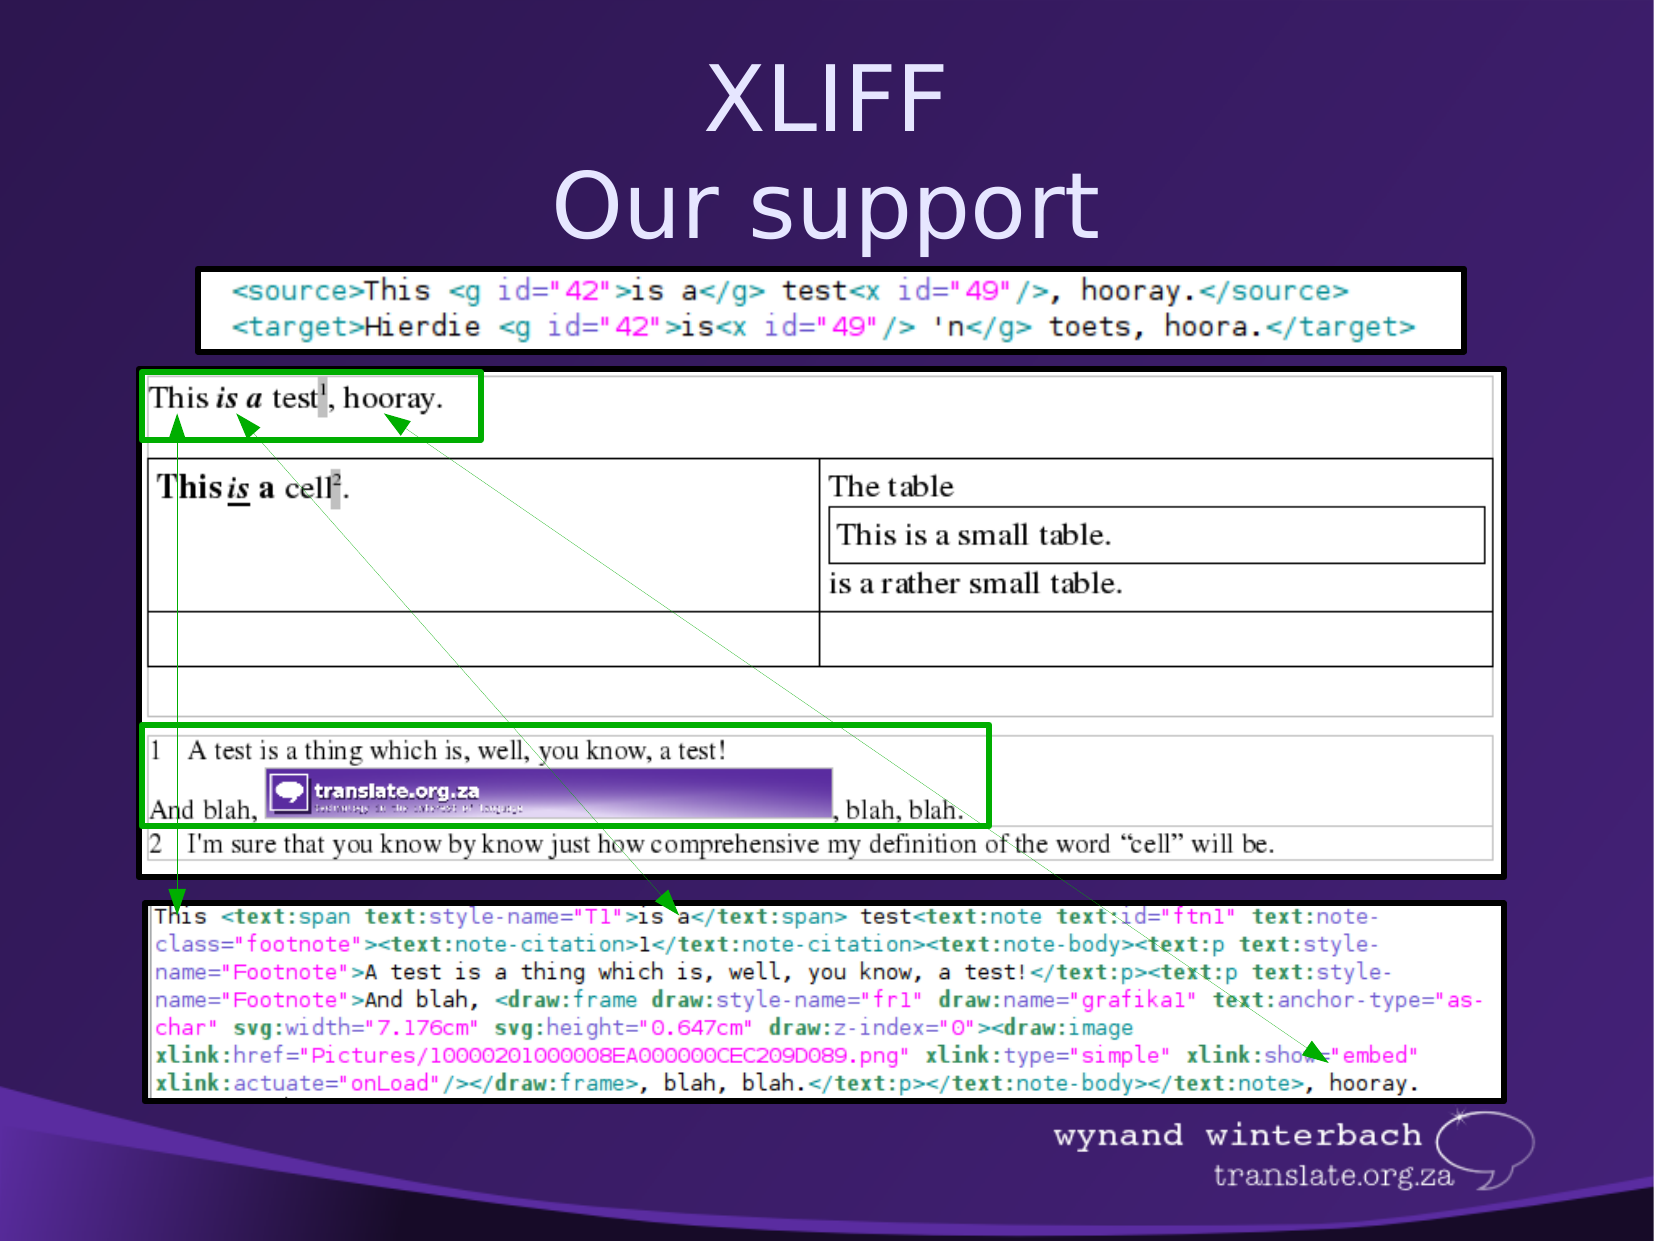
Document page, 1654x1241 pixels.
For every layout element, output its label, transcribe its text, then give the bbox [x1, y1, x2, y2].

picture [0, 0, 1654, 1241]
title XLIFF Our support [82, 45, 1571, 261]
